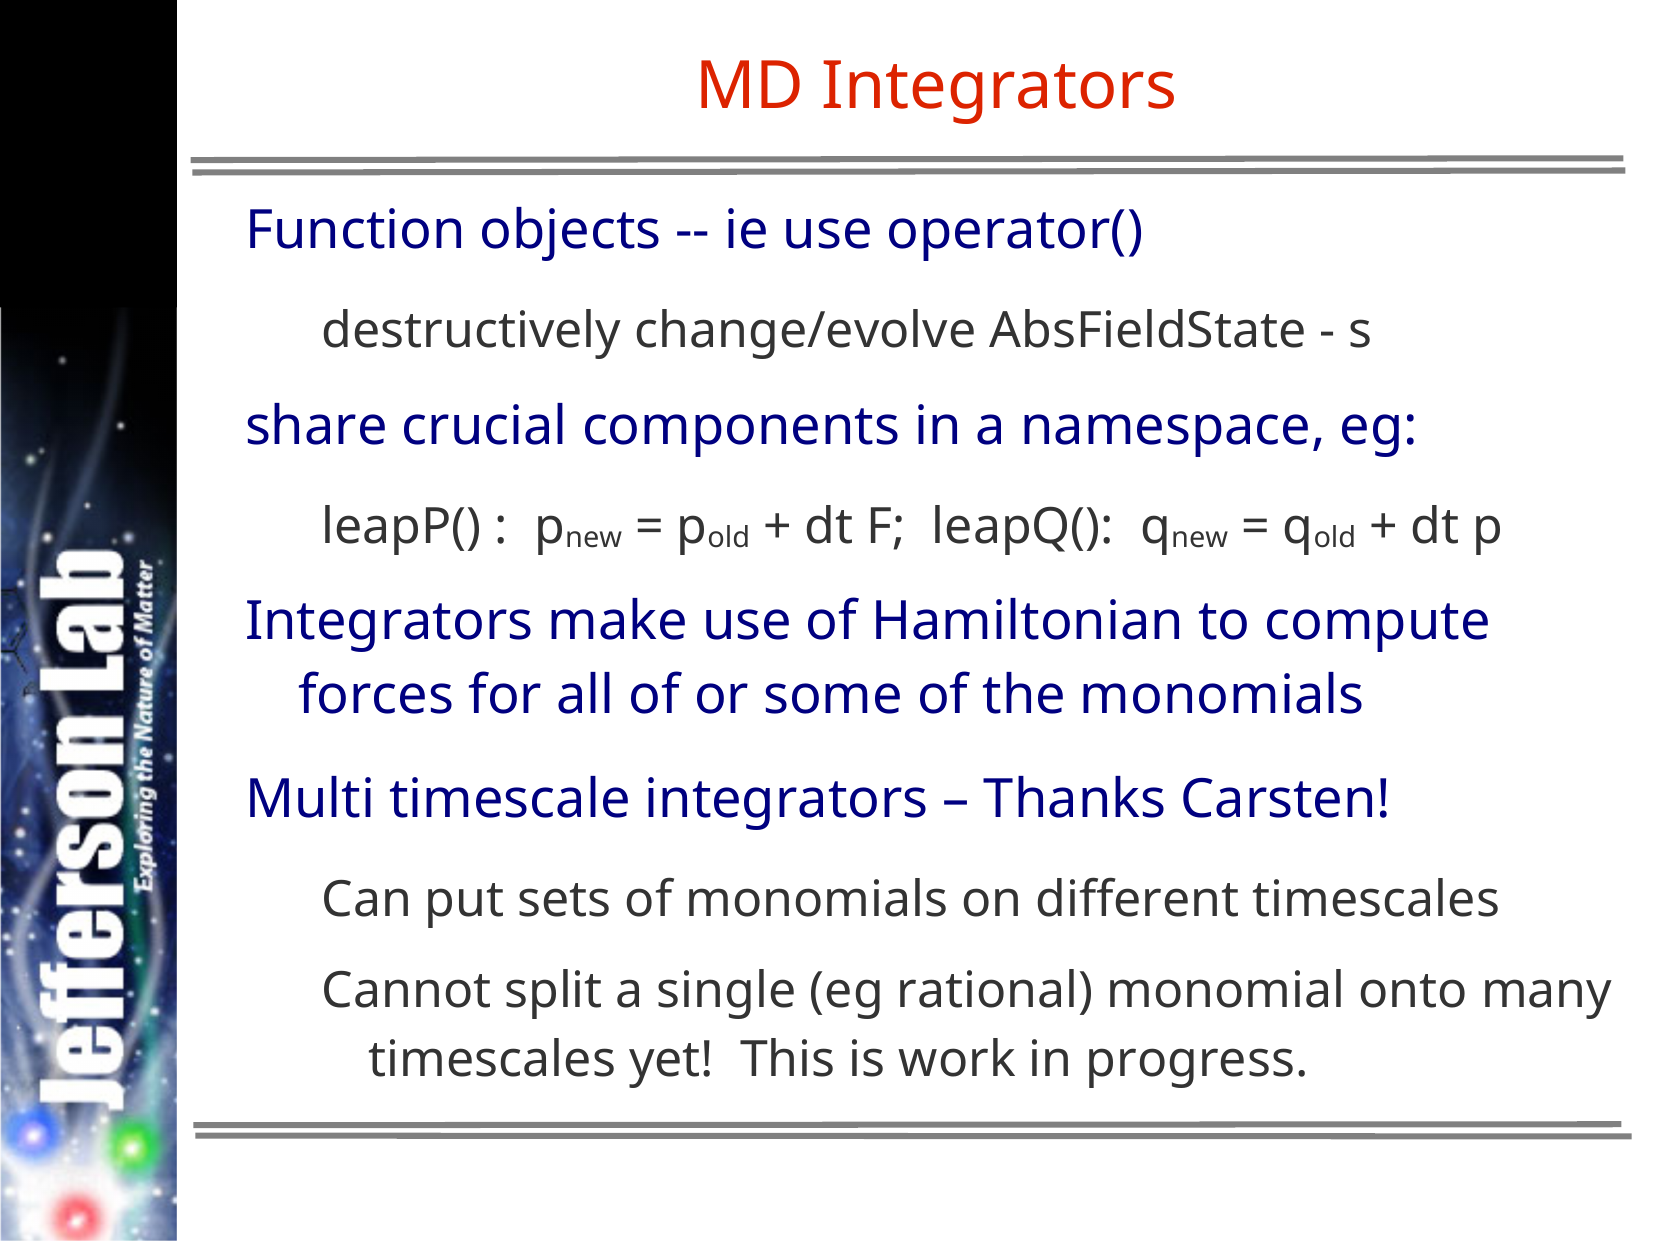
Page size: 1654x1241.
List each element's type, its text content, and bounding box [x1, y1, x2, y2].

list Function objects -- ie use operator() destructively change/evolve AbsFieldState - s share crucial components in a namespace, eg: leapP() : pnew = pold + dt F; leapQ(): qnew = qold + dt p Integrators make use of Hamiltonian to compute forces for all of or some of the monomials Multi timescale integrators – Thanks Carsten! Can put sets of monomials on different timescales Cannot split a single (eg rational) monomial onto many timescales yet! This is work in progress. [227, 190, 1628, 1120]
title MD Integrators [235, 17, 1638, 149]
picture [2, 308, 176, 1240]
